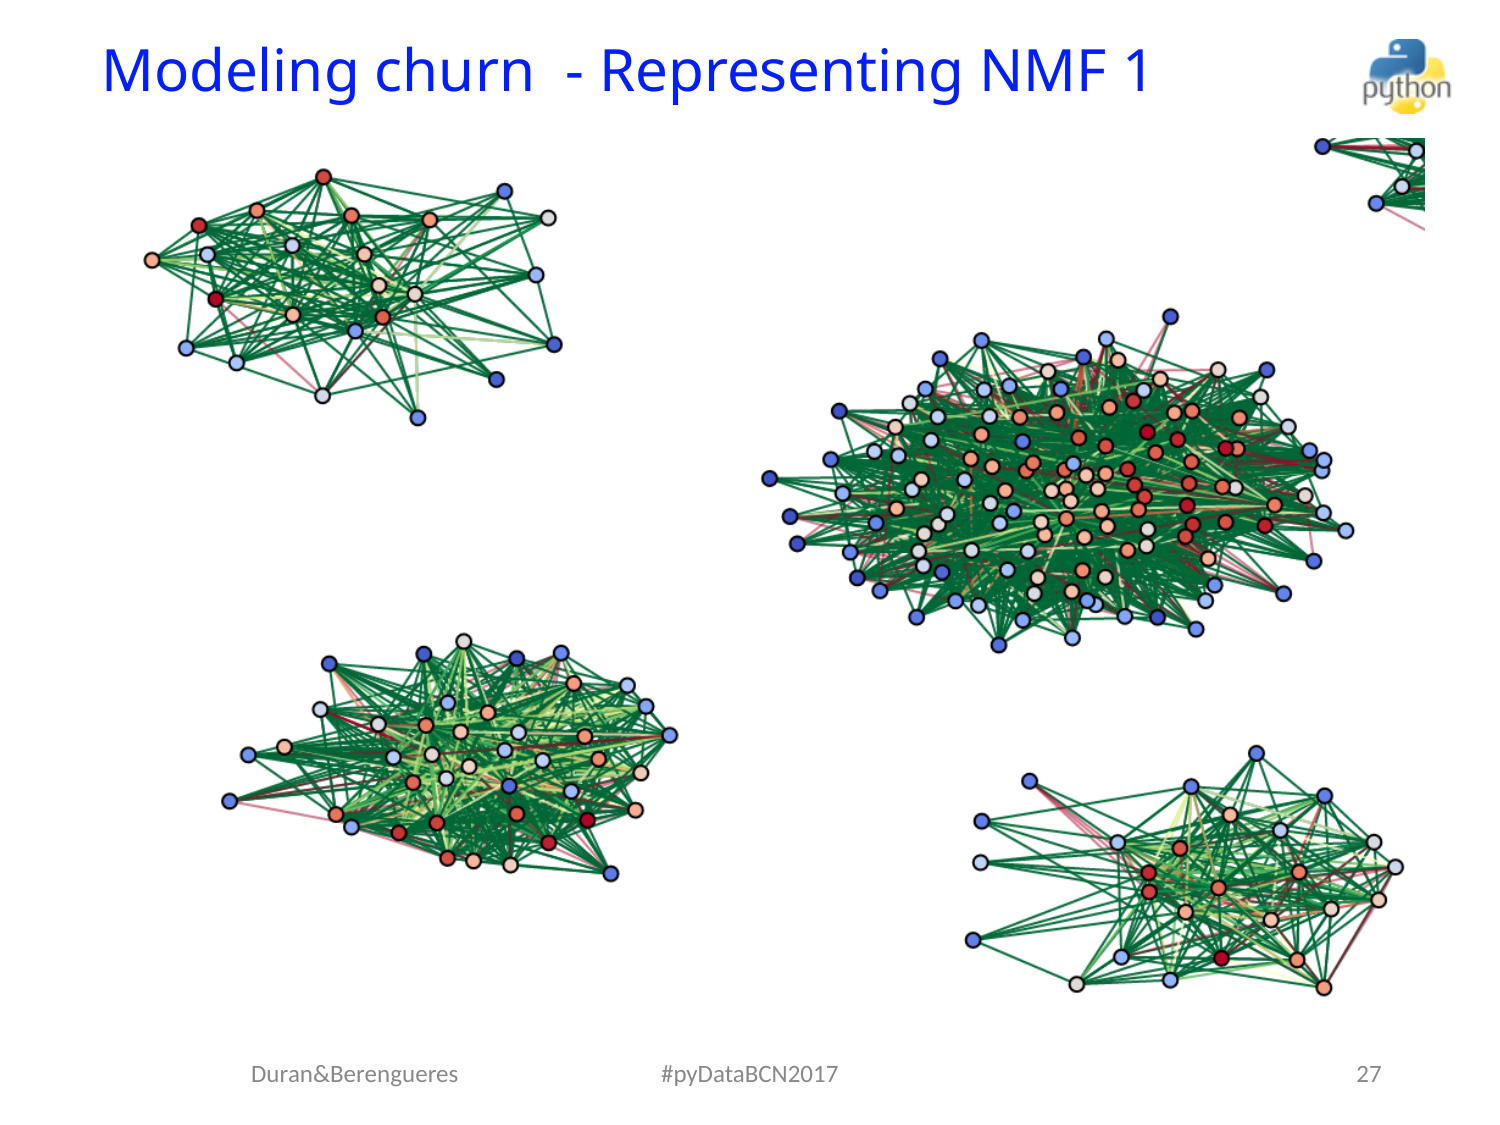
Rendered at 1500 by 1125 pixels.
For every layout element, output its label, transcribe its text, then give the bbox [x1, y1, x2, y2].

footer #pyDataBCN2017 [496, 1042, 1004, 1103]
title Modeling churn - Representing NMF 1 [86, 32, 1425, 114]
slide_number <number> [1059, 1042, 1397, 1103]
picture [1352, 39, 1463, 114]
slide_number Duran&Berengueres [235, 1042, 496, 1103]
picture [120, 138, 1425, 1005]
